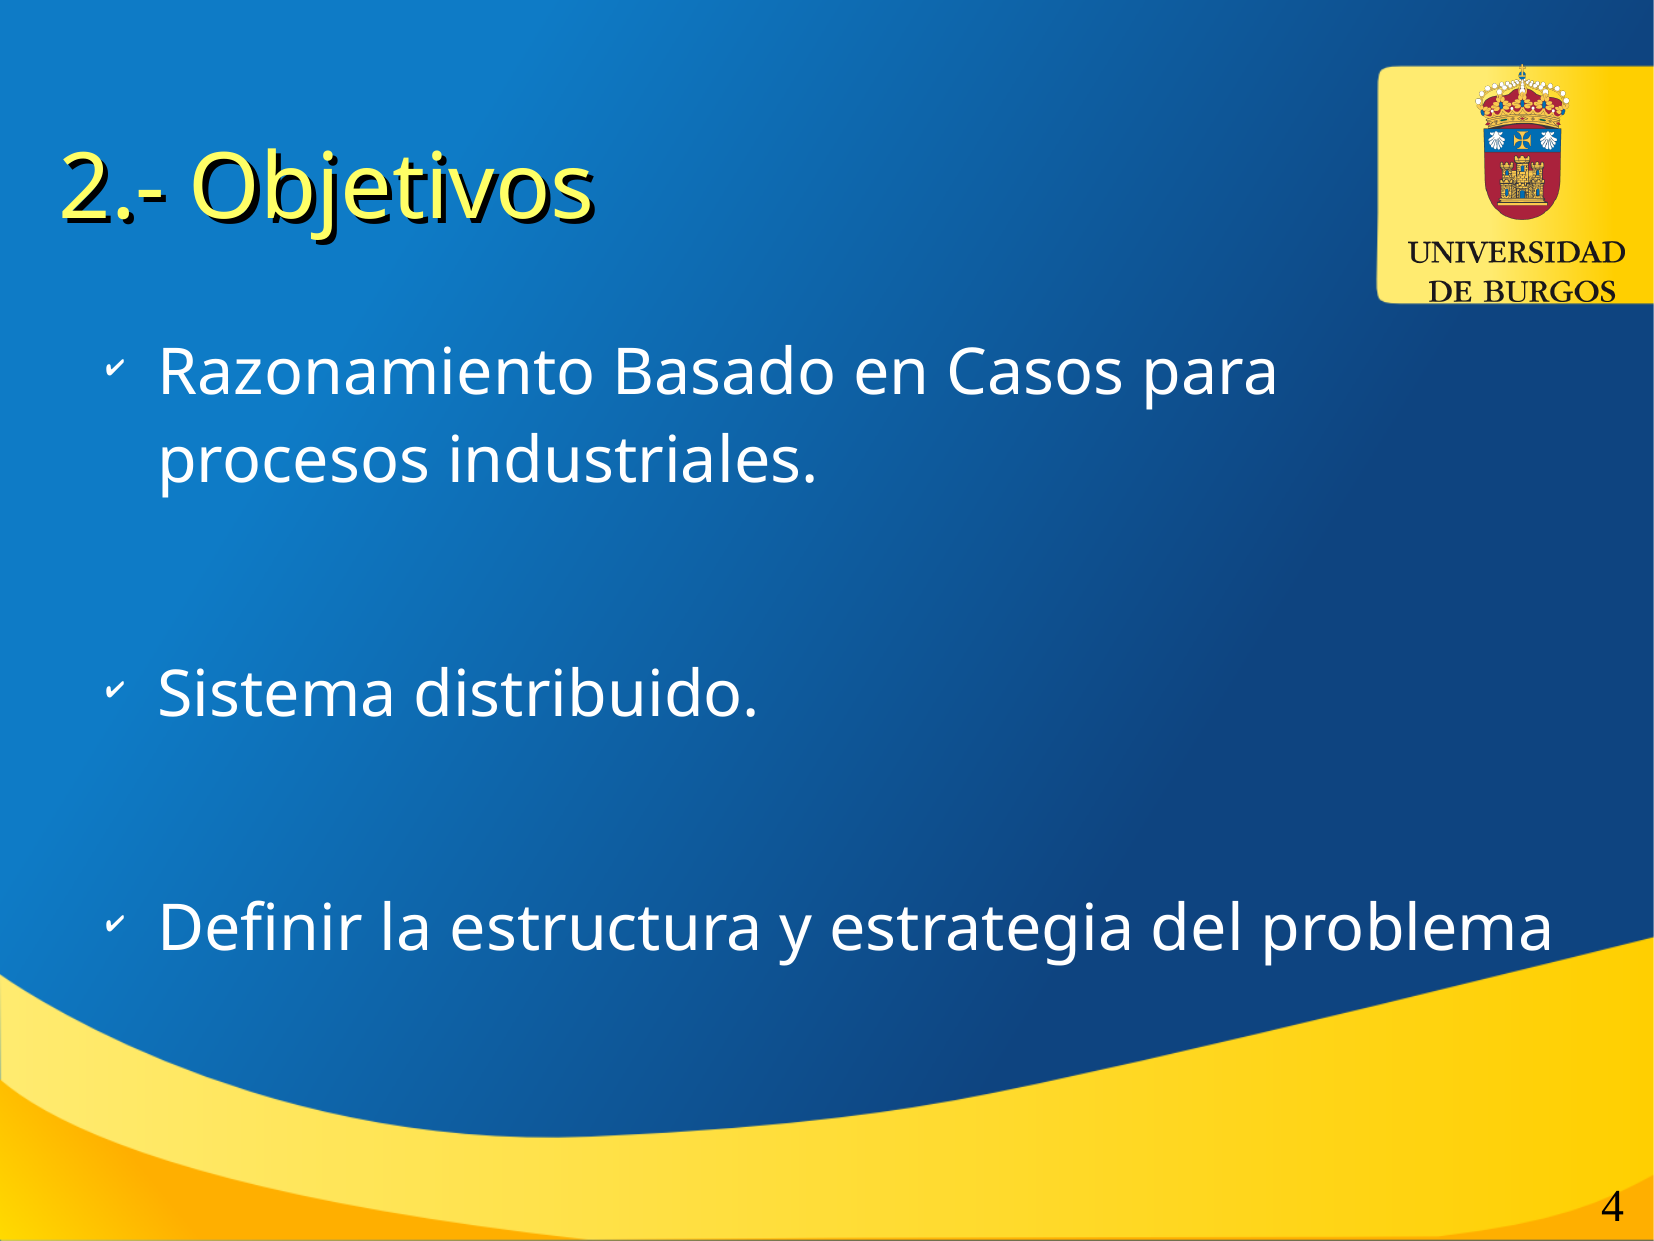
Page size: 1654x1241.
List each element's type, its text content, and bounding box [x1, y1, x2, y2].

picture [0, 0, 1654, 1241]
title 2.- Objetivos [59, 70, 1335, 296]
list Razonamiento Basado en Casos para procesos industriales. Sistema distribuido. Definir la estructura y estrategia del problema [88, 324, 1565, 1045]
